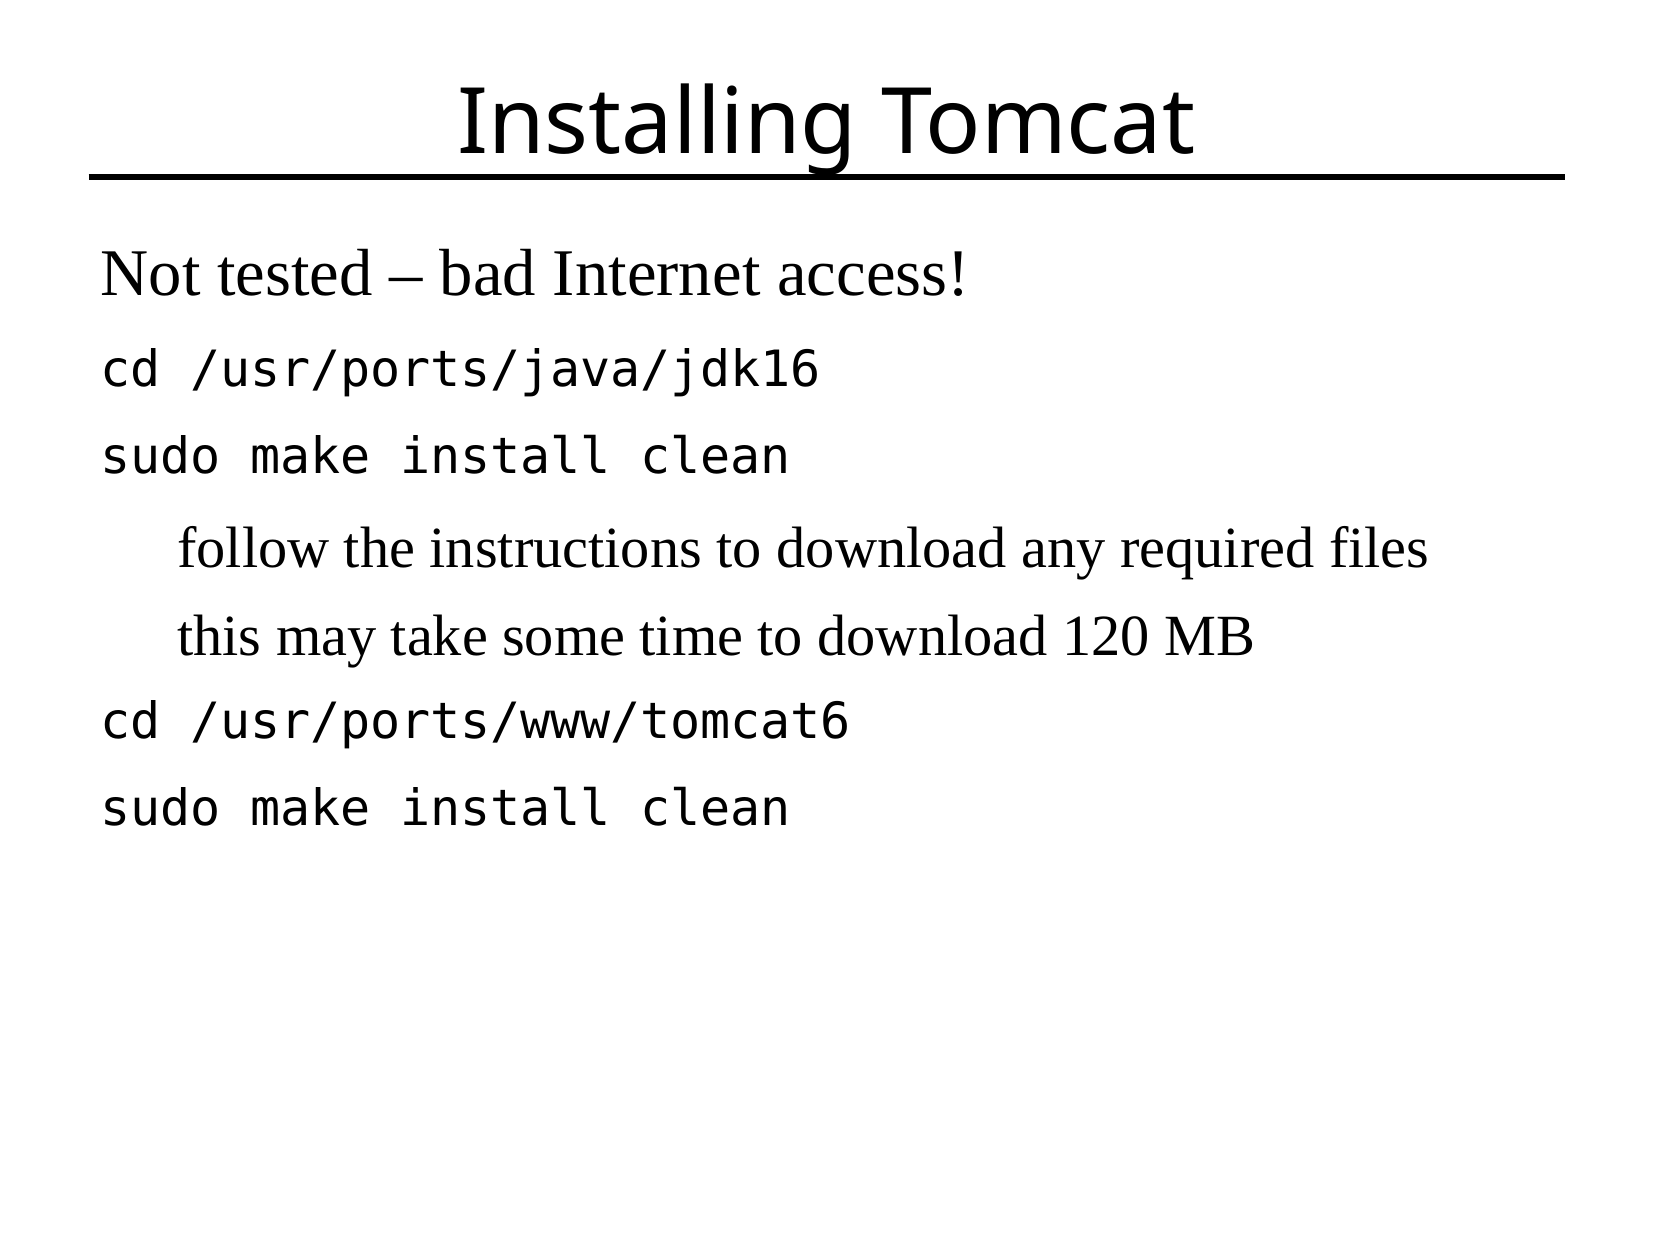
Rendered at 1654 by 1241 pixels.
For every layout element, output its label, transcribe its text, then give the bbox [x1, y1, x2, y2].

list Not tested – bad Internet access! cd /usr/ports/java/jdk16 sudo make install clean follow the instructions to download any required files this may take some time to download 120 MB cd /usr/ports/www/tomcat6 sudo make install clean [82, 236, 1571, 1108]
title Installing Tomcat [82, 36, 1571, 200]
